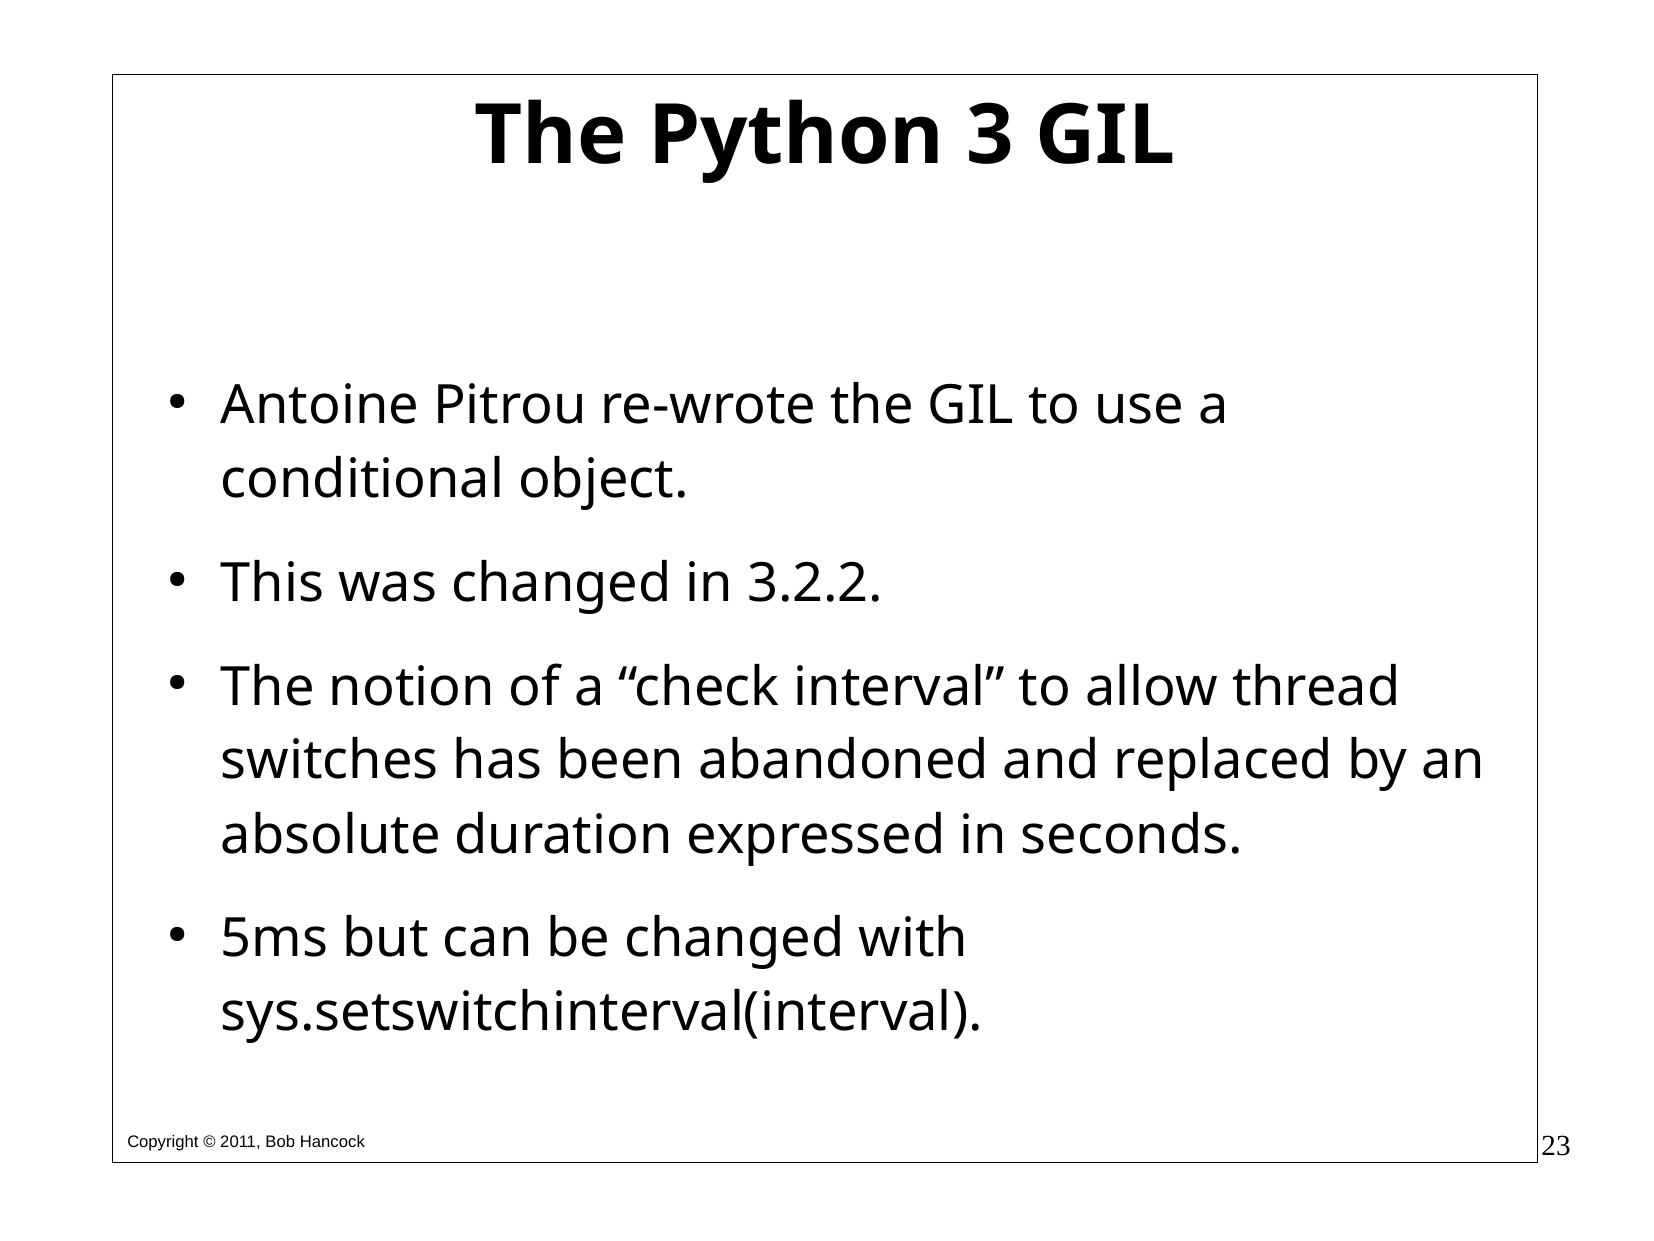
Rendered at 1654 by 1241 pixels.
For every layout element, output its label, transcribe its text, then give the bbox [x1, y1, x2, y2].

list Antoine Pitrou re-wrote the GIL to use a conditional object. This was changed in 3.2.2. The notion of a “check interval” to allow thread switches has been abandoned and replaced by an absolute duration expressed in seconds. 5ms but can be changed with sys.setswitchinterval(interval). [150, 262, 1501, 1126]
text_box Copyright © 2011, Bob Hancock [112, 1125, 381, 1159]
title The Python 3 GIL [112, 75, 1538, 188]
